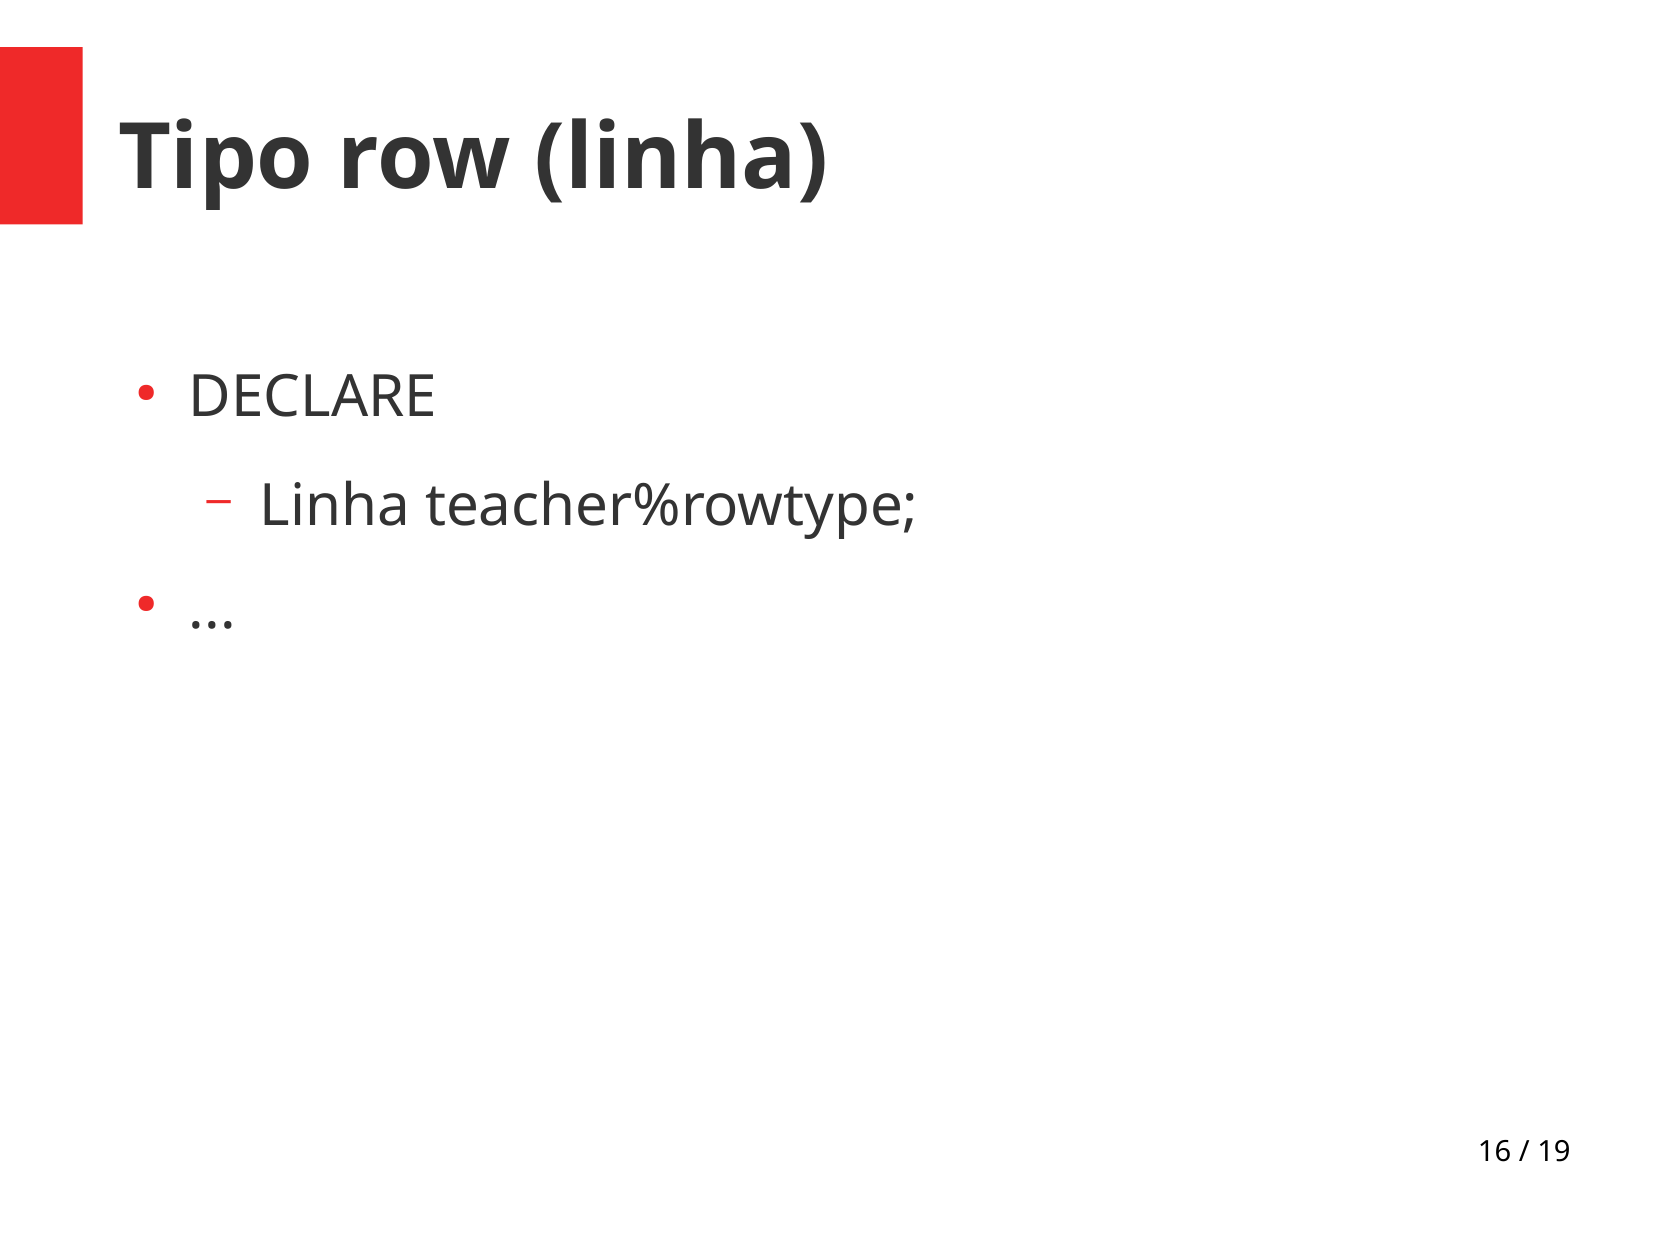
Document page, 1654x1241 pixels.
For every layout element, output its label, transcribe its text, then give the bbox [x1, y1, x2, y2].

title Tipo row (linha) [118, 49, 1571, 257]
list DECLARE Linha teacher%rowtype; ... [118, 354, 1536, 1074]
